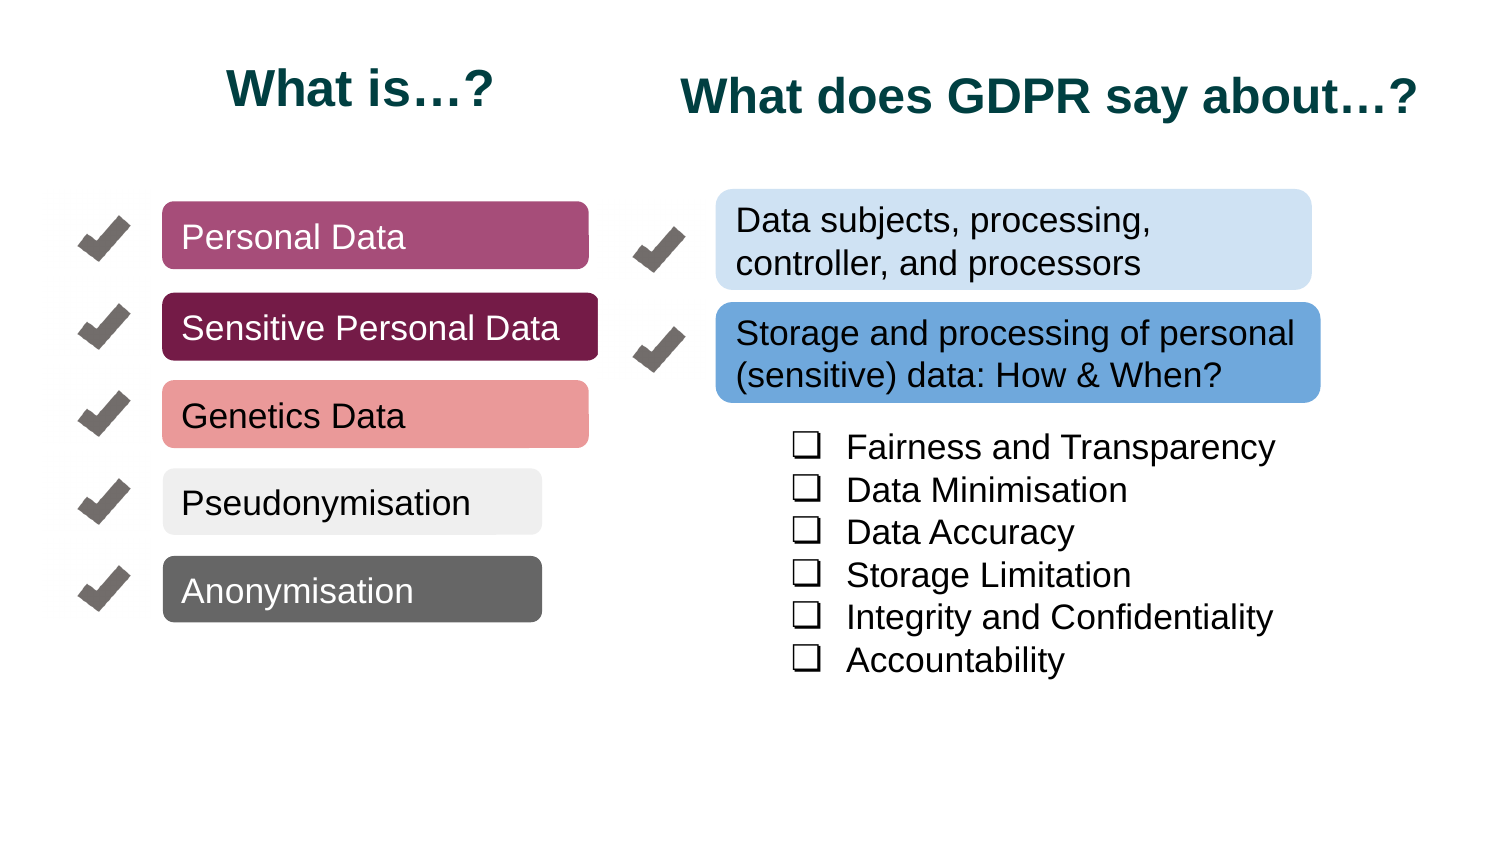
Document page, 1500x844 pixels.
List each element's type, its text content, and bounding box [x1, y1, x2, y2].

text_box Storage and processing of personal (sensitive) data: How & When? [715, 302, 1321, 403]
picture [597, 199, 706, 280]
picture [42, 276, 151, 356]
picture [597, 299, 706, 380]
picture [42, 364, 151, 444]
text_box Anonymisation [162, 555, 543, 623]
text_box Pseudonymisation [162, 468, 543, 535]
title What is…? [92, 15, 629, 156]
text_box Genetics Data [162, 380, 589, 448]
picture [42, 189, 151, 269]
title What does GDPR say about…? [667, 23, 1433, 164]
text_box Fairness and Transparency Data Minimisation Data Accuracy Storage Limitation Integrity and Confidentiality Accountability [740, 415, 1346, 731]
picture [42, 538, 151, 619]
text_box Sensitive Personal Data [162, 293, 597, 360]
picture [42, 451, 151, 531]
text_box Personal Data [162, 202, 589, 269]
text_box Data subjects, processing, controller, and processors [715, 188, 1312, 290]
